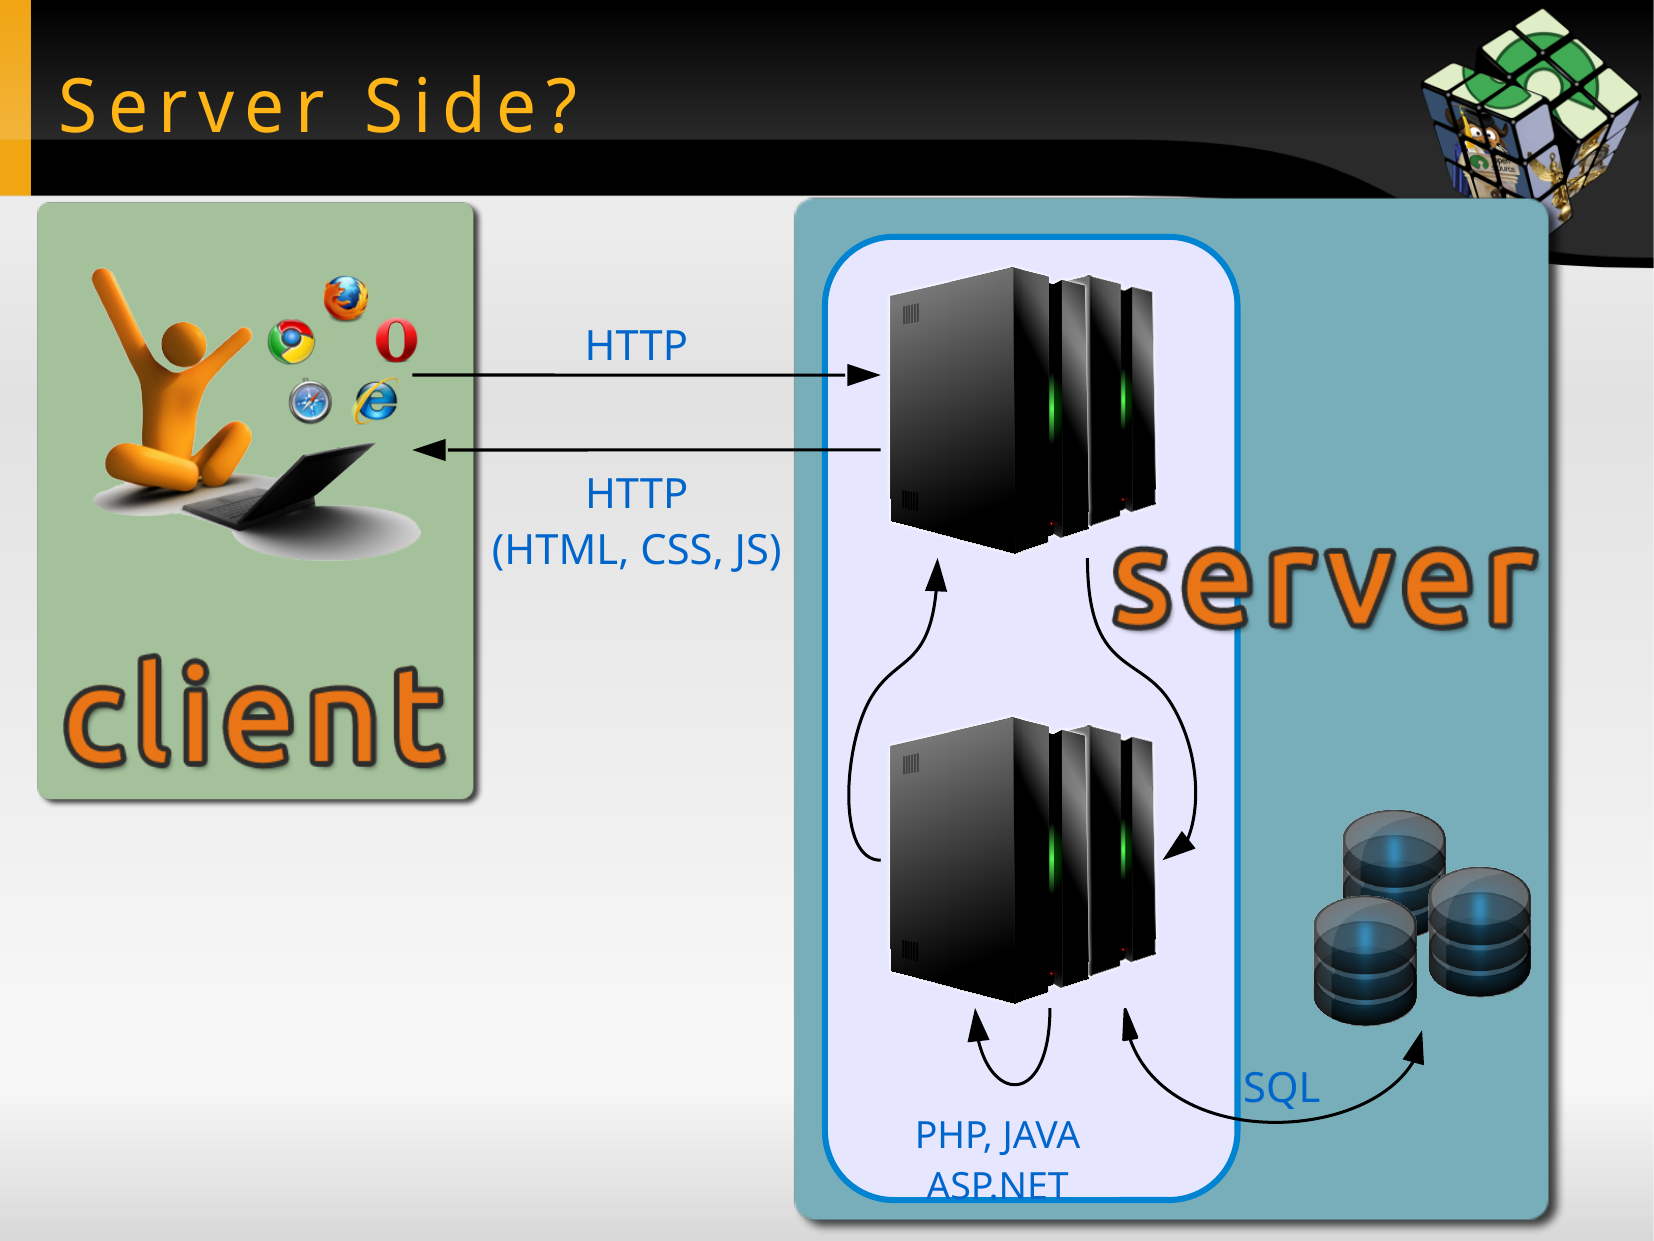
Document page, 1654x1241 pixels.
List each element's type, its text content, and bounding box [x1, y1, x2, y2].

text_box [976, 1009, 1048, 1083]
text_box [851, 559, 1194, 858]
title Server Side? [59, 29, 1270, 178]
text_box [1116, 651, 1238, 1117]
text_box SQL [1228, 1050, 1335, 1112]
text_box [824, 452, 1238, 1201]
text_box PHP, JAVA ASP.NET [900, 1101, 1108, 1201]
text_box [1089, 559, 1099, 623]
picture [0, 0, 1654, 1241]
text_box HTTP [569, 307, 703, 370]
text_box [824, 236, 1238, 524]
text_box HTTP (HTML, CSS, JS) [477, 455, 802, 601]
